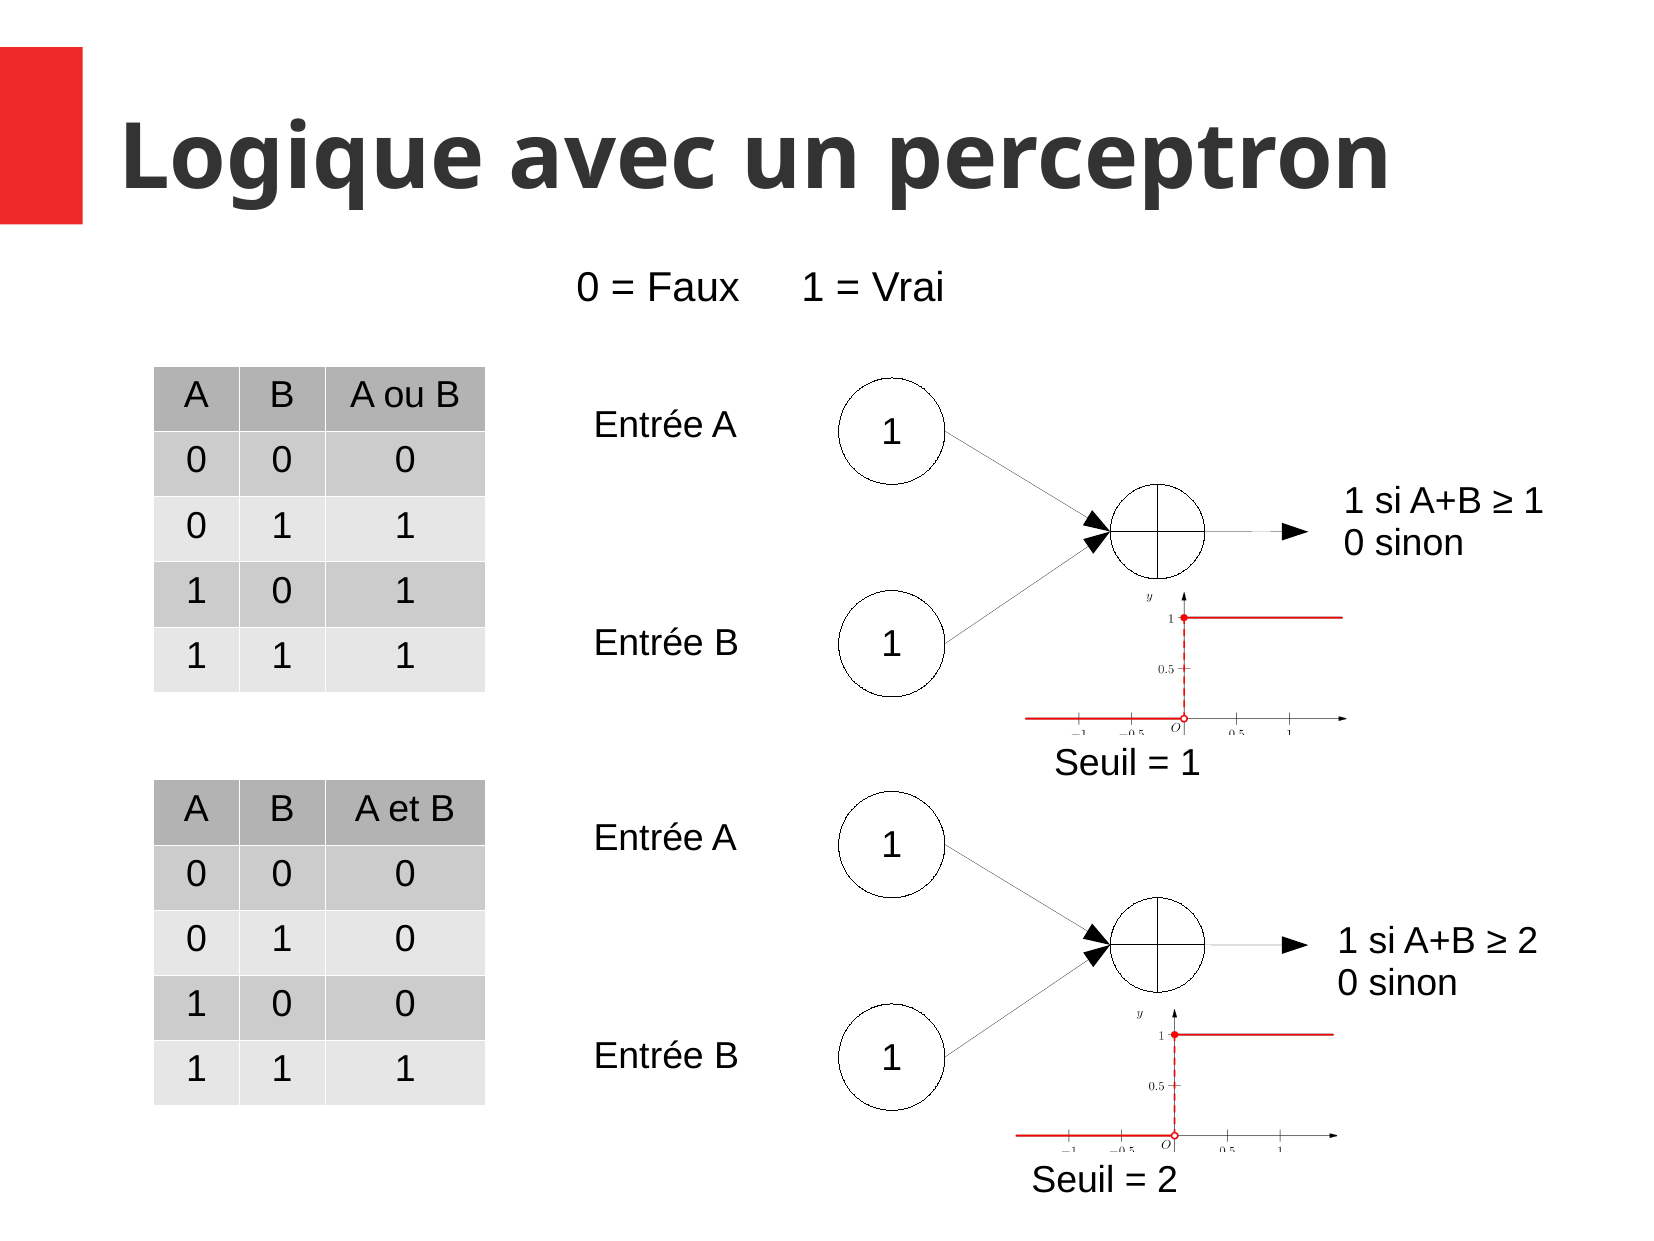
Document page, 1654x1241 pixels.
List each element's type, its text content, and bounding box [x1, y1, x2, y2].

title Logique avec un perceptron [118, 49, 1571, 257]
table_cell 0 [240, 846, 325, 910]
text_box Entrée B [578, 614, 755, 671]
table_header A [154, 780, 239, 845]
table_cell 1 [326, 562, 485, 627]
text_box Entrée A [578, 809, 752, 866]
text_box Seuil = 2 [1016, 1152, 1193, 1209]
table_cell 0 [154, 497, 239, 561]
table_cell 0 [154, 846, 239, 910]
table_cell 0 [326, 911, 485, 975]
text_box 1 si A+B ≥ 2 0 sinon [1322, 911, 1554, 1011]
table_cell 1 [240, 1041, 325, 1105]
table_cell 0 [240, 976, 325, 1040]
text_box Entrée B [578, 1027, 755, 1085]
table_cell 0 [326, 976, 485, 1040]
table_cell 1 [154, 976, 239, 1040]
text_box Seuil = 1 [1039, 735, 1216, 792]
table_cell 1 [240, 628, 325, 692]
picture [1015, 1009, 1338, 1152]
text_box 1 [838, 1003, 945, 1111]
table_cell 1 [154, 628, 239, 692]
table_cell 0 [240, 432, 325, 496]
text_box 1 si A+B ≥ 1 0 sinon [1328, 472, 1560, 572]
table_cell 0 [240, 562, 325, 627]
text_box 1 [838, 791, 945, 898]
table_cell 0 [154, 911, 239, 975]
table_cell 0 [326, 846, 485, 910]
table_cell 0 [154, 432, 239, 496]
text_box 1 [838, 590, 945, 697]
text_box 1 [838, 377, 945, 485]
table_cell 0 [326, 432, 485, 496]
text_box 0 = Faux 1 = Vrai [561, 256, 1106, 318]
table_header A et B [326, 780, 485, 845]
table_cell 1 [154, 562, 239, 627]
text_box Entrée A [578, 395, 752, 453]
table_cell 1 [240, 497, 325, 561]
table_cell 1 [326, 628, 485, 692]
table_header B [240, 780, 325, 845]
table_cell 1 [326, 497, 485, 561]
table_cell 1 [154, 1041, 239, 1105]
table_header A ou B [326, 367, 485, 431]
table_header B [240, 367, 325, 431]
table_header A [154, 367, 239, 431]
table_cell 1 [326, 1041, 485, 1105]
picture [1025, 592, 1347, 735]
table_cell 1 [240, 911, 325, 975]
